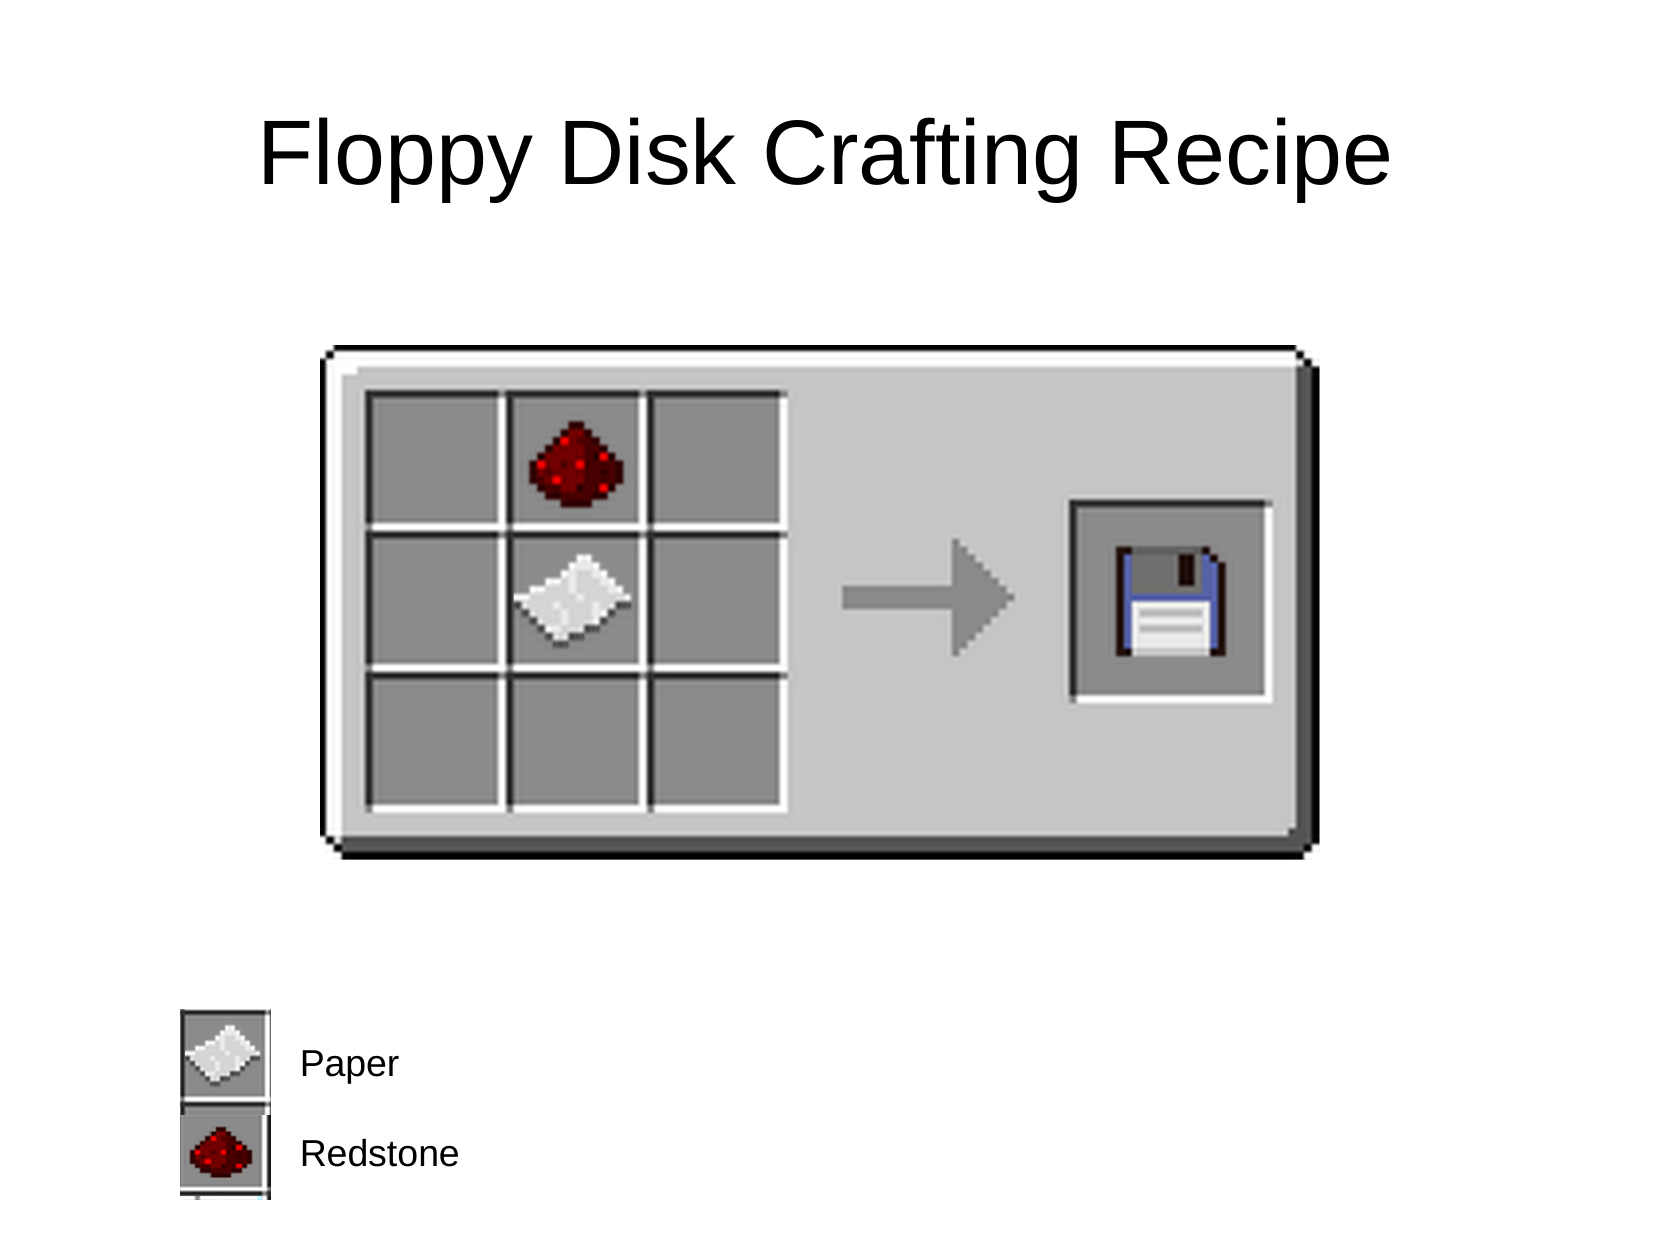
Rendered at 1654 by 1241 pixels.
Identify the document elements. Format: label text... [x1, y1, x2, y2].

text_box Redstone [285, 1125, 511, 1182]
picture [180, 1009, 271, 1201]
picture [320, 345, 1337, 896]
title Floppy Disk Crafting Recipe [82, 49, 1571, 257]
text_box Paper [285, 1035, 466, 1092]
